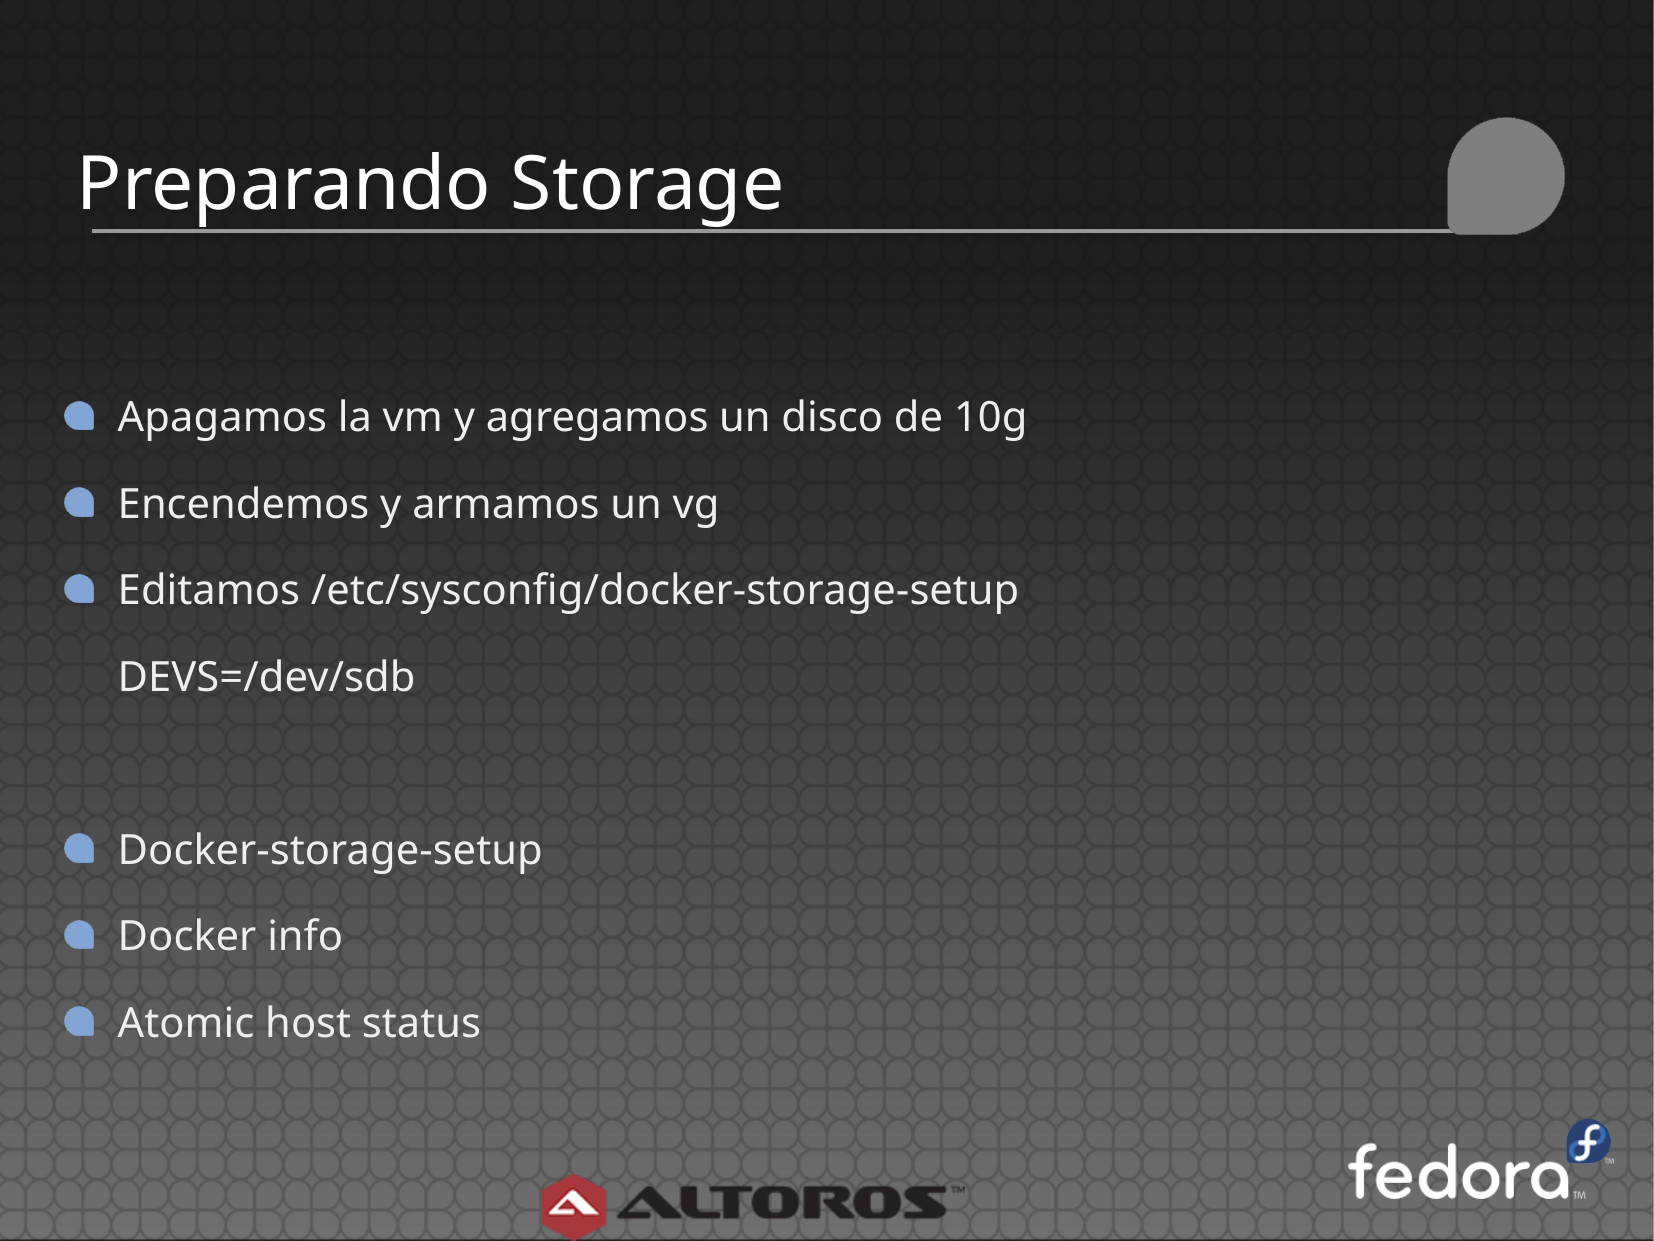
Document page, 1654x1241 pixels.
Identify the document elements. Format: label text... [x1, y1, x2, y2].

picture [542, 1174, 965, 1241]
list Apagamos la vm y agregamos un disco de 10g Encendemos y armamos un vg Editamos /etc/sysconfig/docker-storage-setup DEVS=/dev/sdb Docker-storage-setup Docker info Atomic host status [46, 300, 1536, 1241]
picture [0, 0, 1654, 1241]
title Preparando Storage [76, 112, 1566, 249]
